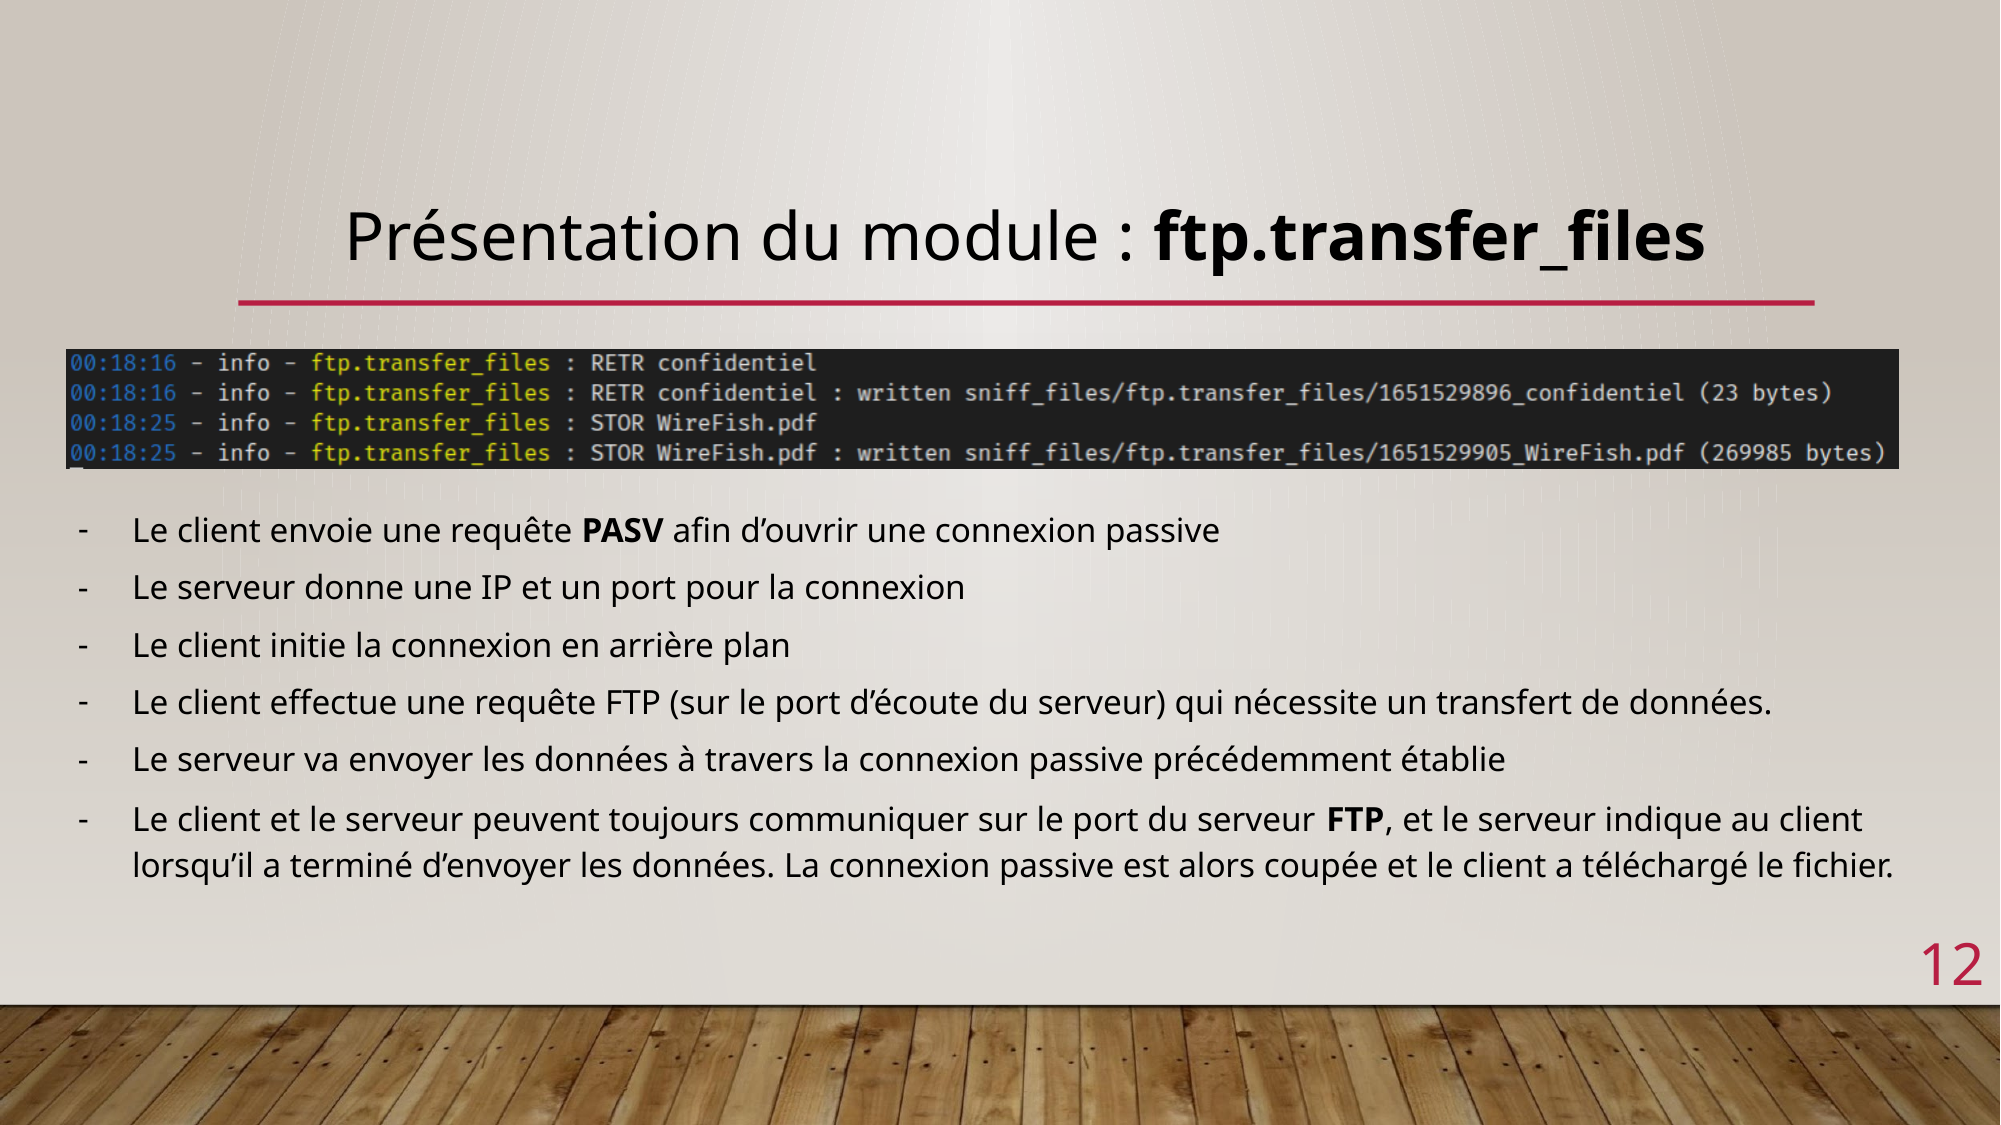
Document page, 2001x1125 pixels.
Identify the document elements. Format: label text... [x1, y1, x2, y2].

picture [66, 349, 1899, 469]
picture [0, 1005, 2000, 1125]
list Le client envoie une requête PASV afin d’ouvrir une connexion passive Le serveur donne une IP et un port pour la connexion Le client initie la connexion en arrière plan Le client effectue une requête FTP (sur le port d’écoute du serveur) qui nécessite un transfert de données. Le serveur va envoyer les données à travers la connexion passive précédemment établie Le client et le serveur peuvent toujours communiquer sur le port du serveur FTP, et le serveur indique au client lorsqu’il a terminé d’envoyer les données. La connexion passive est alors coupée et le client a téléchargé le fichier. [41, 495, 1946, 939]
slide_number <number> [1866, 920, 2000, 1003]
title Présentation du module : ftp.transfer_files [238, 195, 1814, 299]
